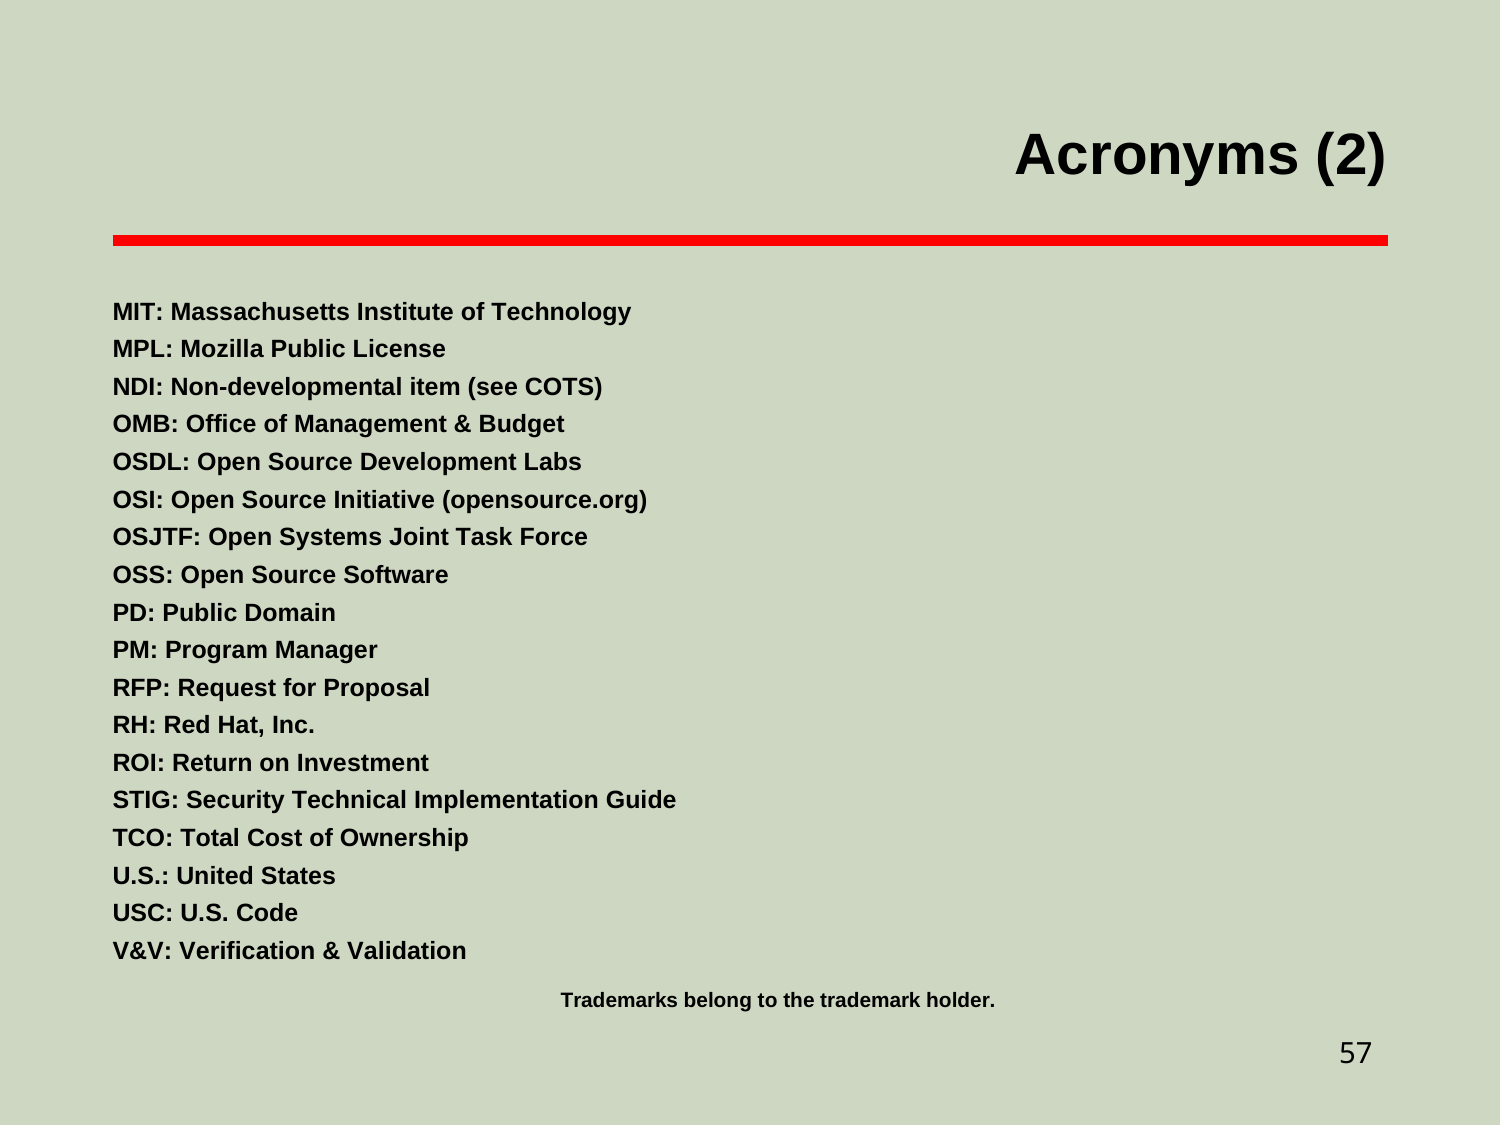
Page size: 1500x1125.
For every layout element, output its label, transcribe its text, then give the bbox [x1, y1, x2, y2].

title Acronyms (2) [337, 93, 1388, 217]
list MIT: Massachusetts Institute of Technology MPL: Mozilla Public License NDI: Non-developmental item (see COTS) OMB: Office of Management & Budget OSDL: Open Source Development Labs OSI: Open Source Initiative (opensource.org) OSJTF: Open Systems Joint Task Force OSS: Open Source Software PD: Public Domain PM: Program Manager RFP: Request for Proposal RH: Red Hat, Inc. ROI: Return on Investment STIG: Security Technical Implementation Guide TCO: Total Cost of Ownership U.S.: United States USC: U.S. Code V&V: Verification & Validation Trademarks belong to the trademark holder. [112, 299, 1388, 1084]
